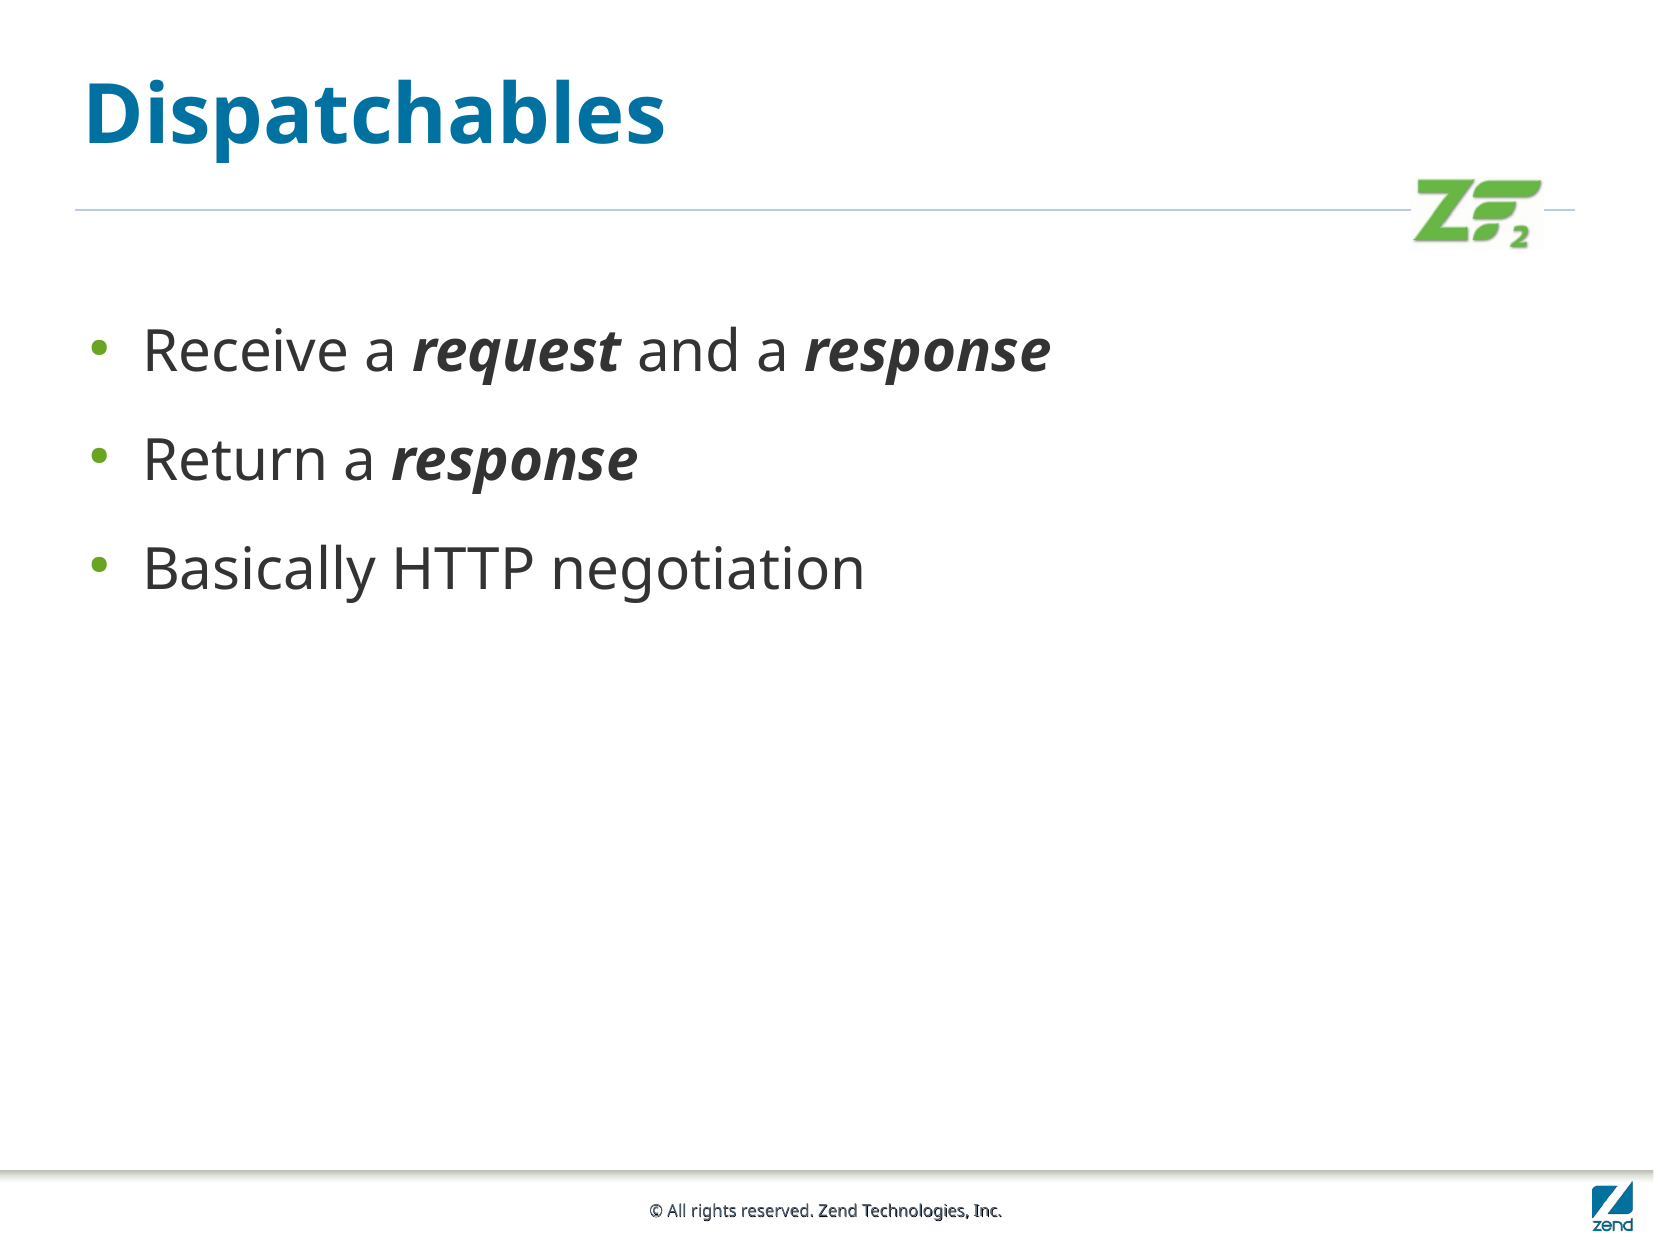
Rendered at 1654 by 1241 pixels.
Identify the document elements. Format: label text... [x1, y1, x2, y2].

picture [0, 1170, 1654, 1232]
list Receive a request and a response Return a response Basically HTTP negotiation [71, 309, 1611, 1181]
title Dispatchables [82, 47, 1489, 169]
picture [1411, 177, 1544, 250]
